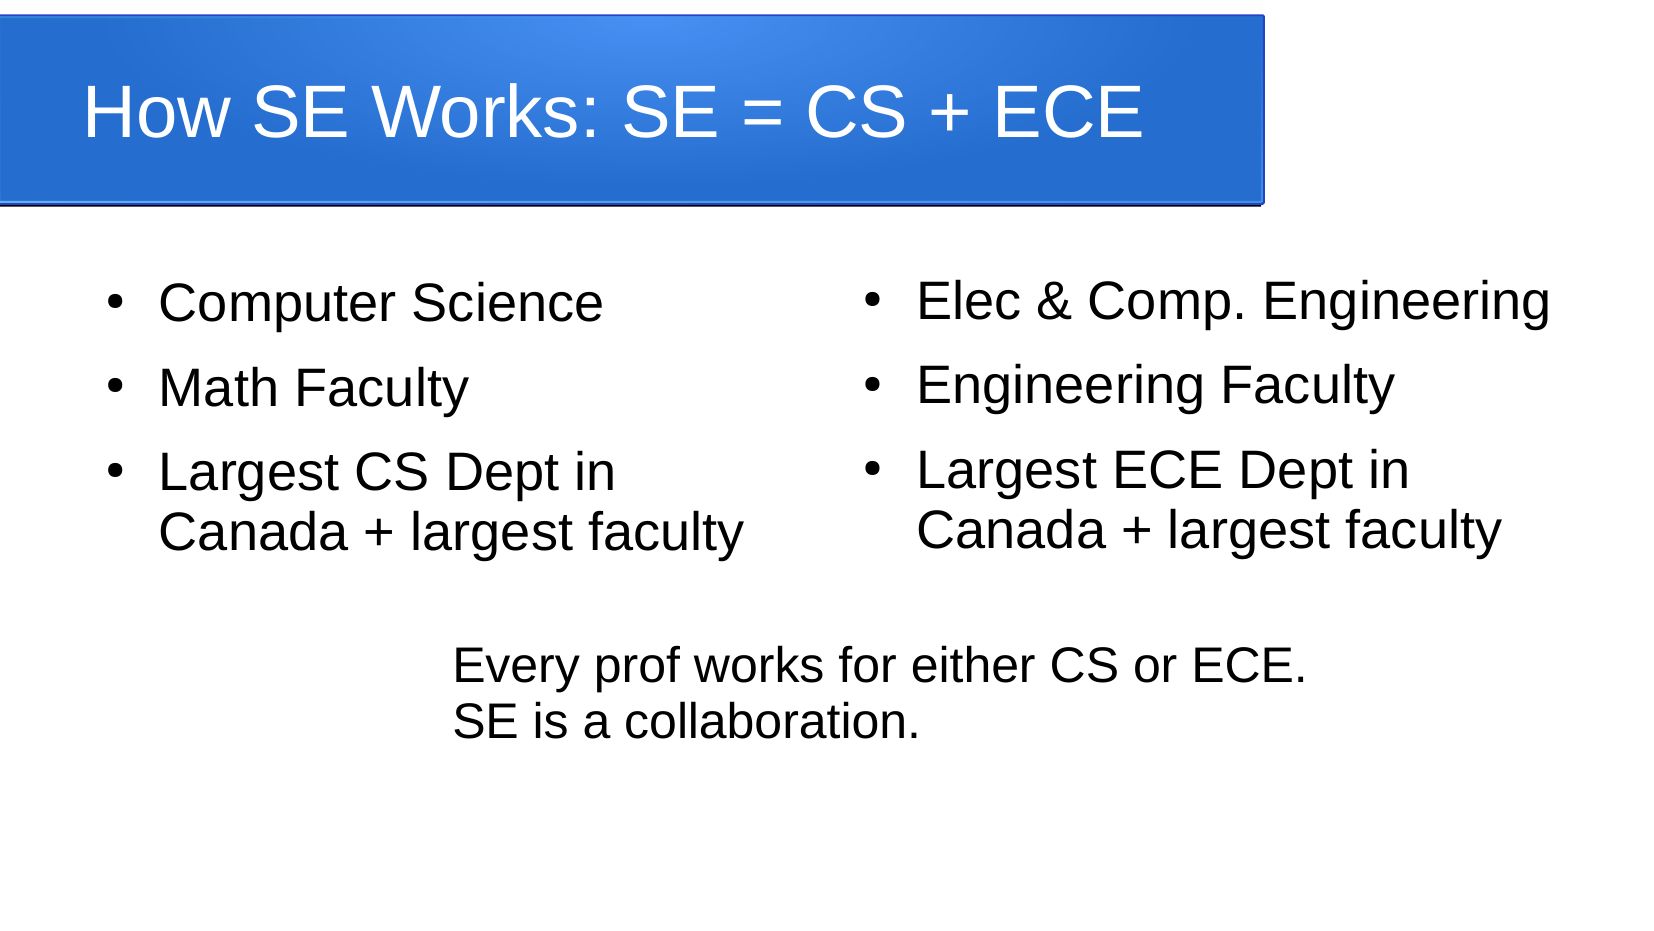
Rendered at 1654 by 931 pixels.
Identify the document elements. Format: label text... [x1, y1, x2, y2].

list Computer Science Math Faculty Largest CS Dept in Canada + largest faculty [87, 272, 815, 812]
list Elec & Comp. Engineering Engineering Faculty Largest ECE Dept in Canada + largest faculty [845, 270, 1572, 811]
title How SE Works: SE = CS + ECE [82, 35, 1235, 189]
text_box Every prof works for either CS or ECE. SE is a collaboration. [437, 630, 1351, 871]
